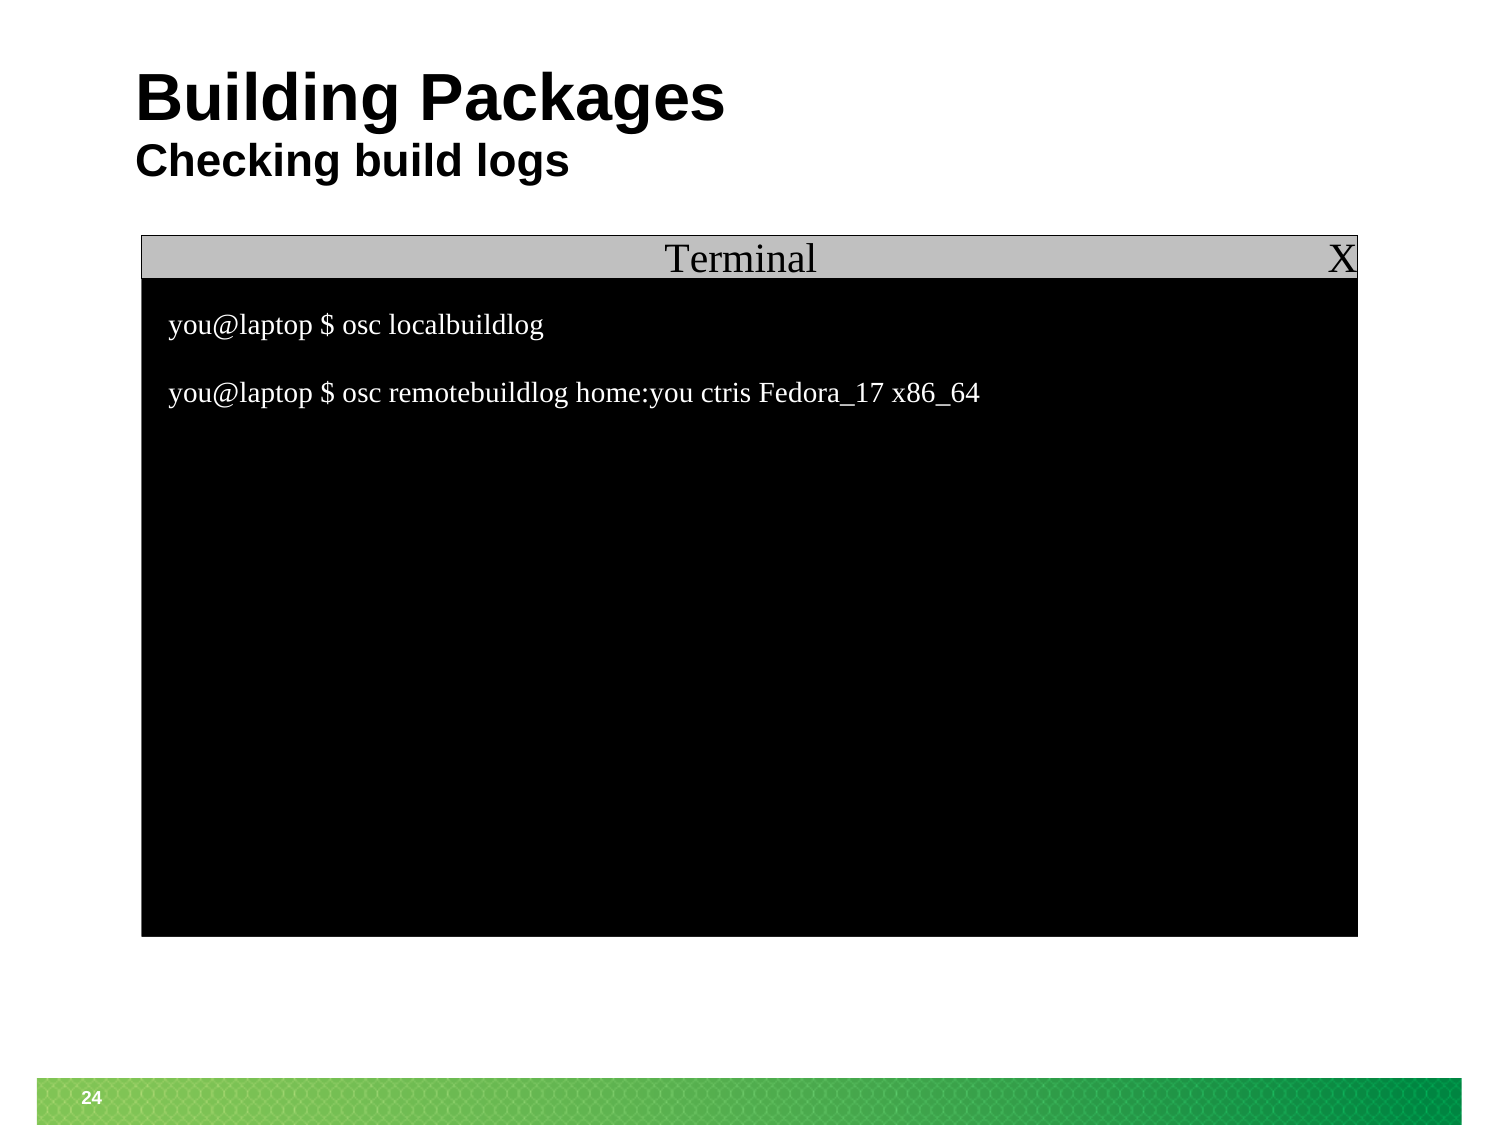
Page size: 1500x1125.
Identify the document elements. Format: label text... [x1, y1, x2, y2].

title Building Packages Checking build logs [135, 41, 1372, 204]
text_box you@laptop $ osc localbuildlog you@laptop $ osc remotebuildlog home:you ctris Fedora_17 x86_64 [168, 307, 1335, 919]
text_box [141, 278, 1358, 937]
text_box Terminal X [141, 235, 1358, 278]
picture [36, 1078, 1462, 1125]
